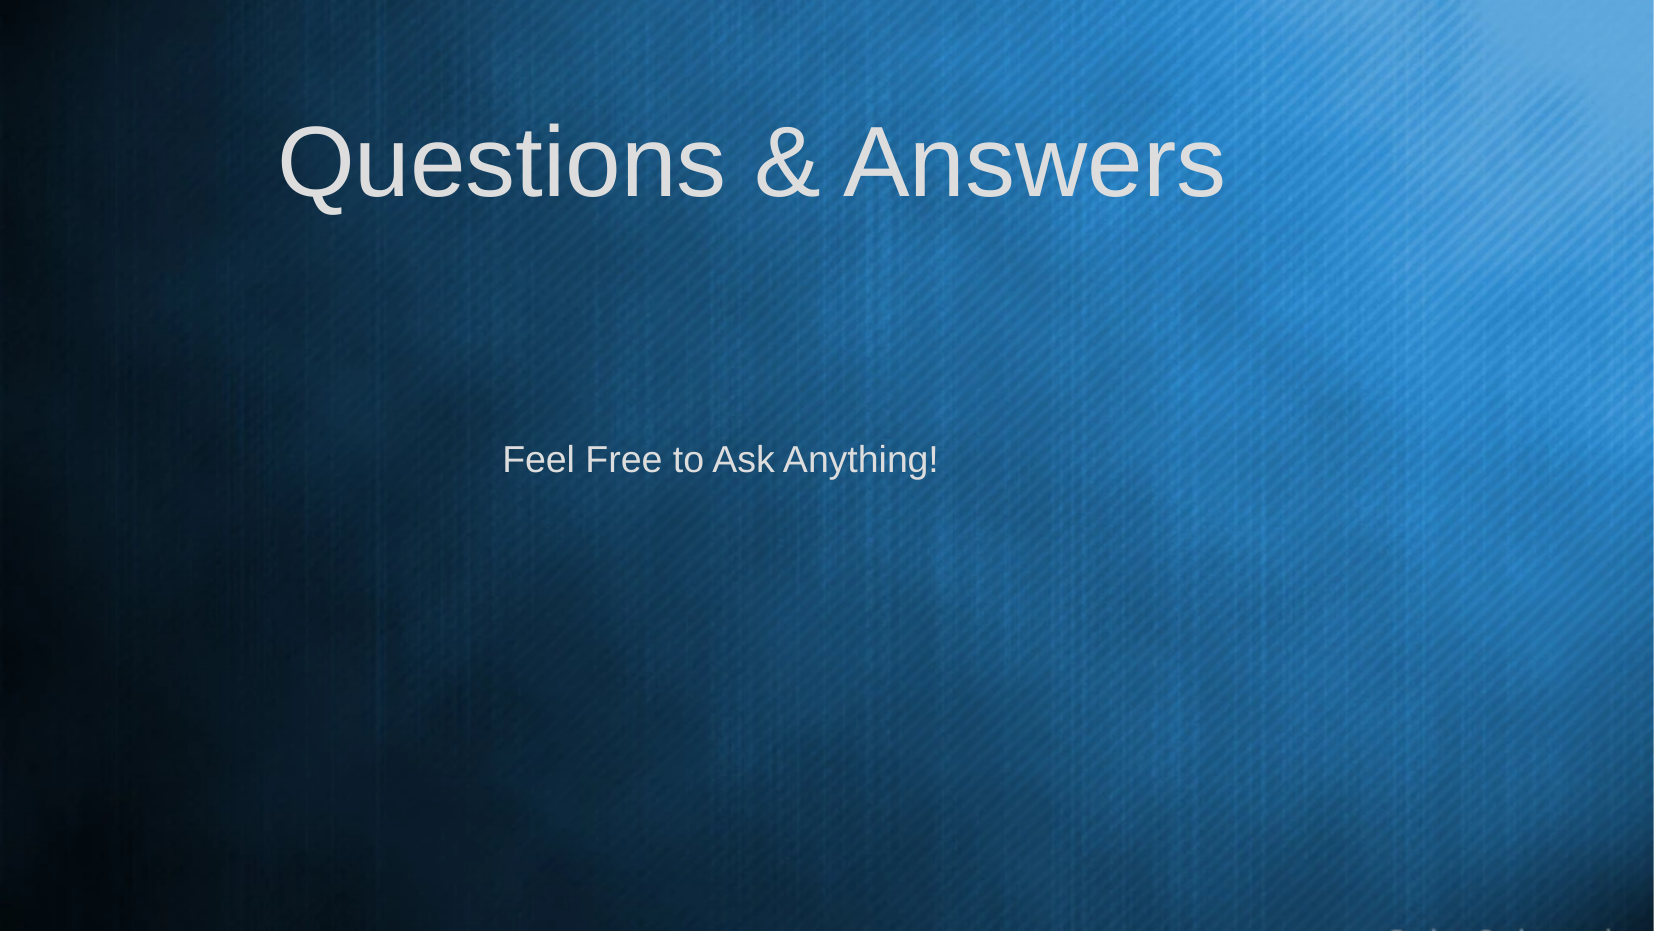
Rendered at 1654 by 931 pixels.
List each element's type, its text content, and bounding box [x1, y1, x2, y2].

picture [0, 0, 1654, 931]
text_box Feel Free to Ask Anything! [487, 430, 1388, 488]
text_box Questions & Answers [262, 98, 1613, 226]
